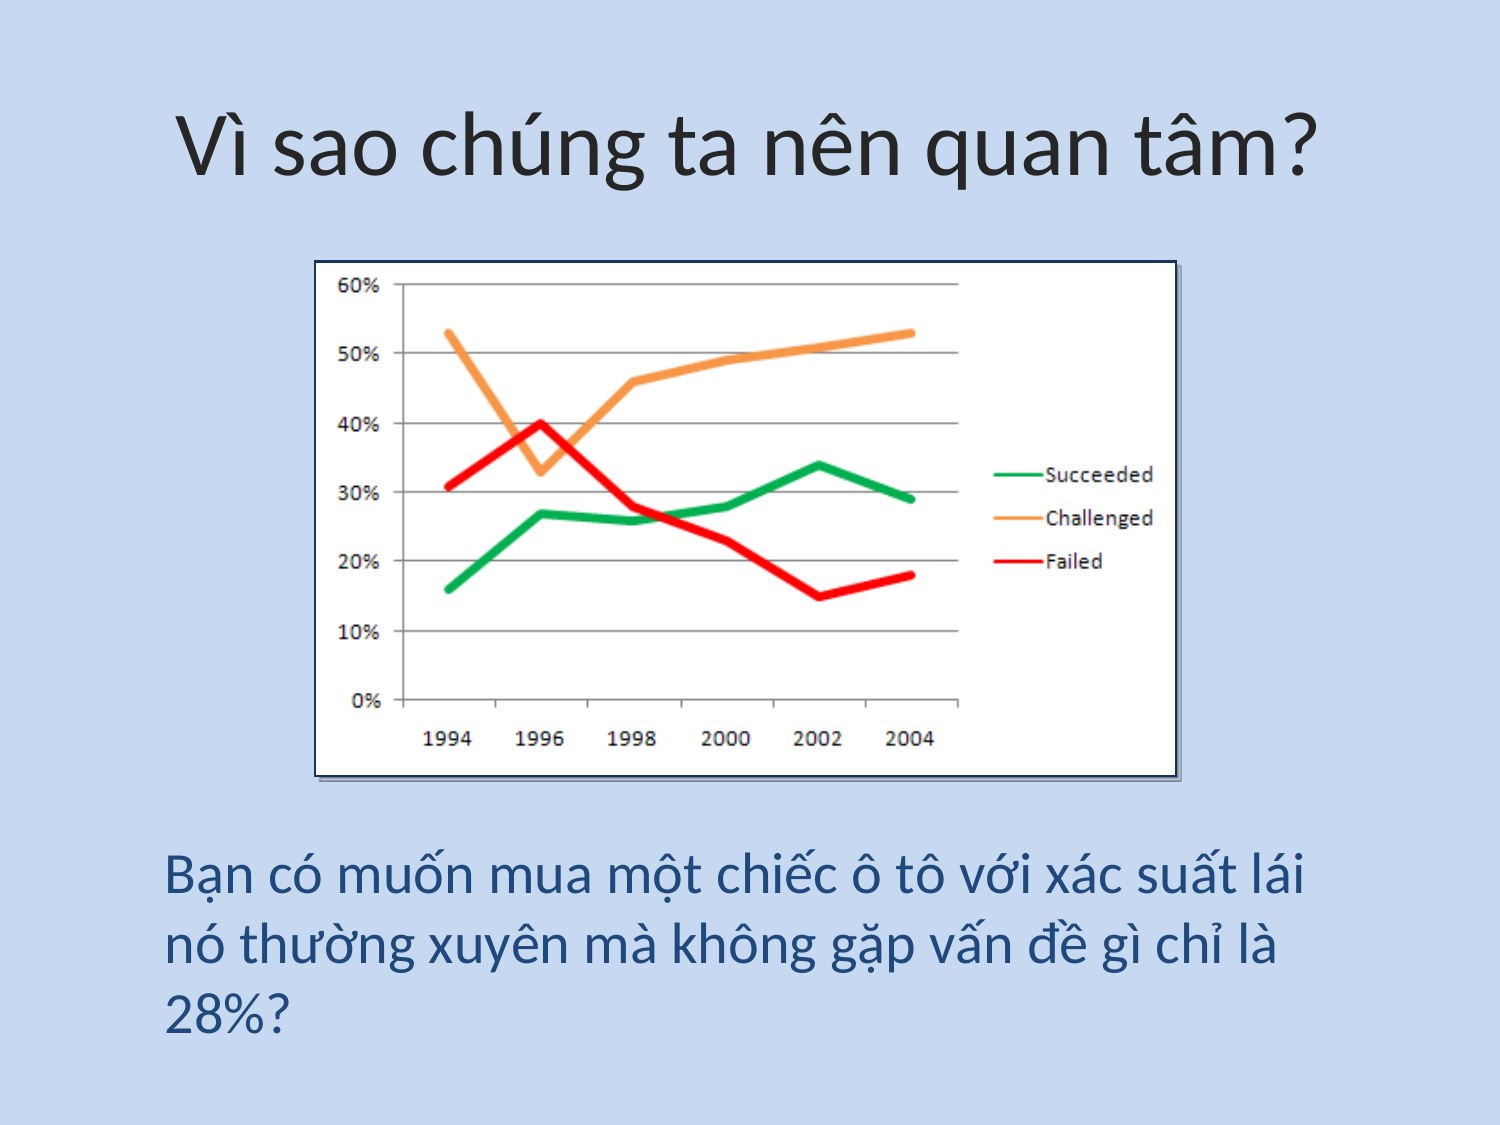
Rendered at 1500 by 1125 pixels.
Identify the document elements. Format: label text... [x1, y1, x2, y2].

text_box Bạn có muốn mua một chiếc ô tô với xác suất lái nó thường xuyên mà không gặp vấn đề gì chỉ là 28%? [150, 827, 1351, 1053]
title Vì sao chúng ta nên quan tâm? [75, 45, 1426, 233]
picture [316, 262, 1176, 775]
